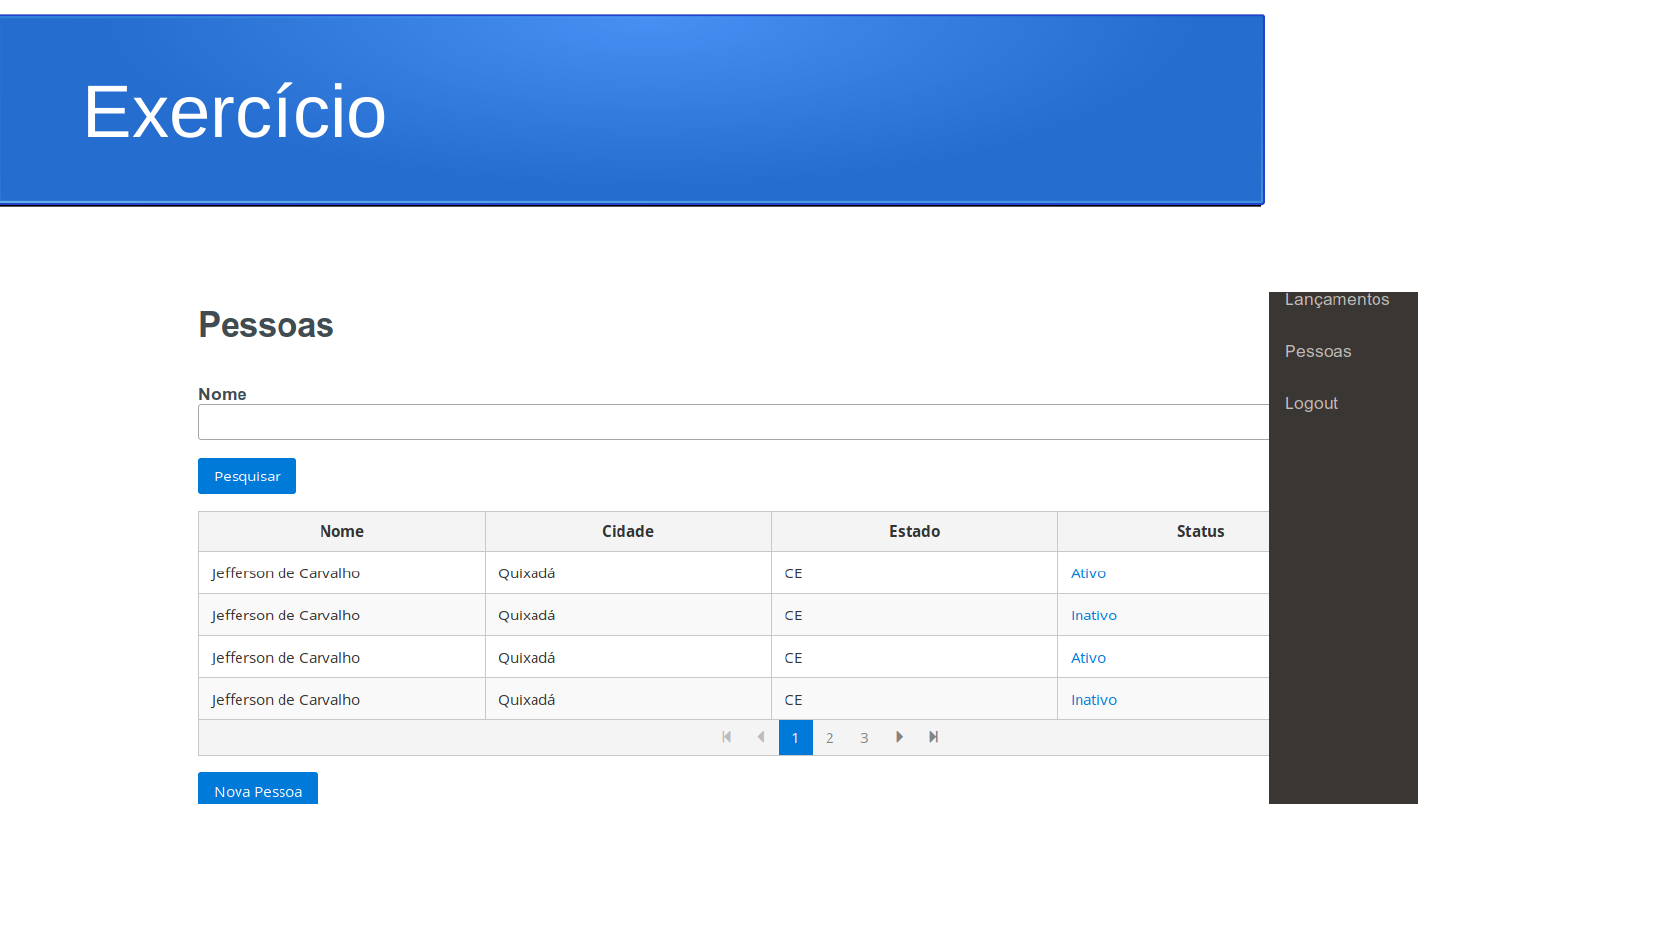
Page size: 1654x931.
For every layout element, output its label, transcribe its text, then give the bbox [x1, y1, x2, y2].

title Exercício [82, 35, 1235, 189]
picture [196, 292, 1418, 804]
